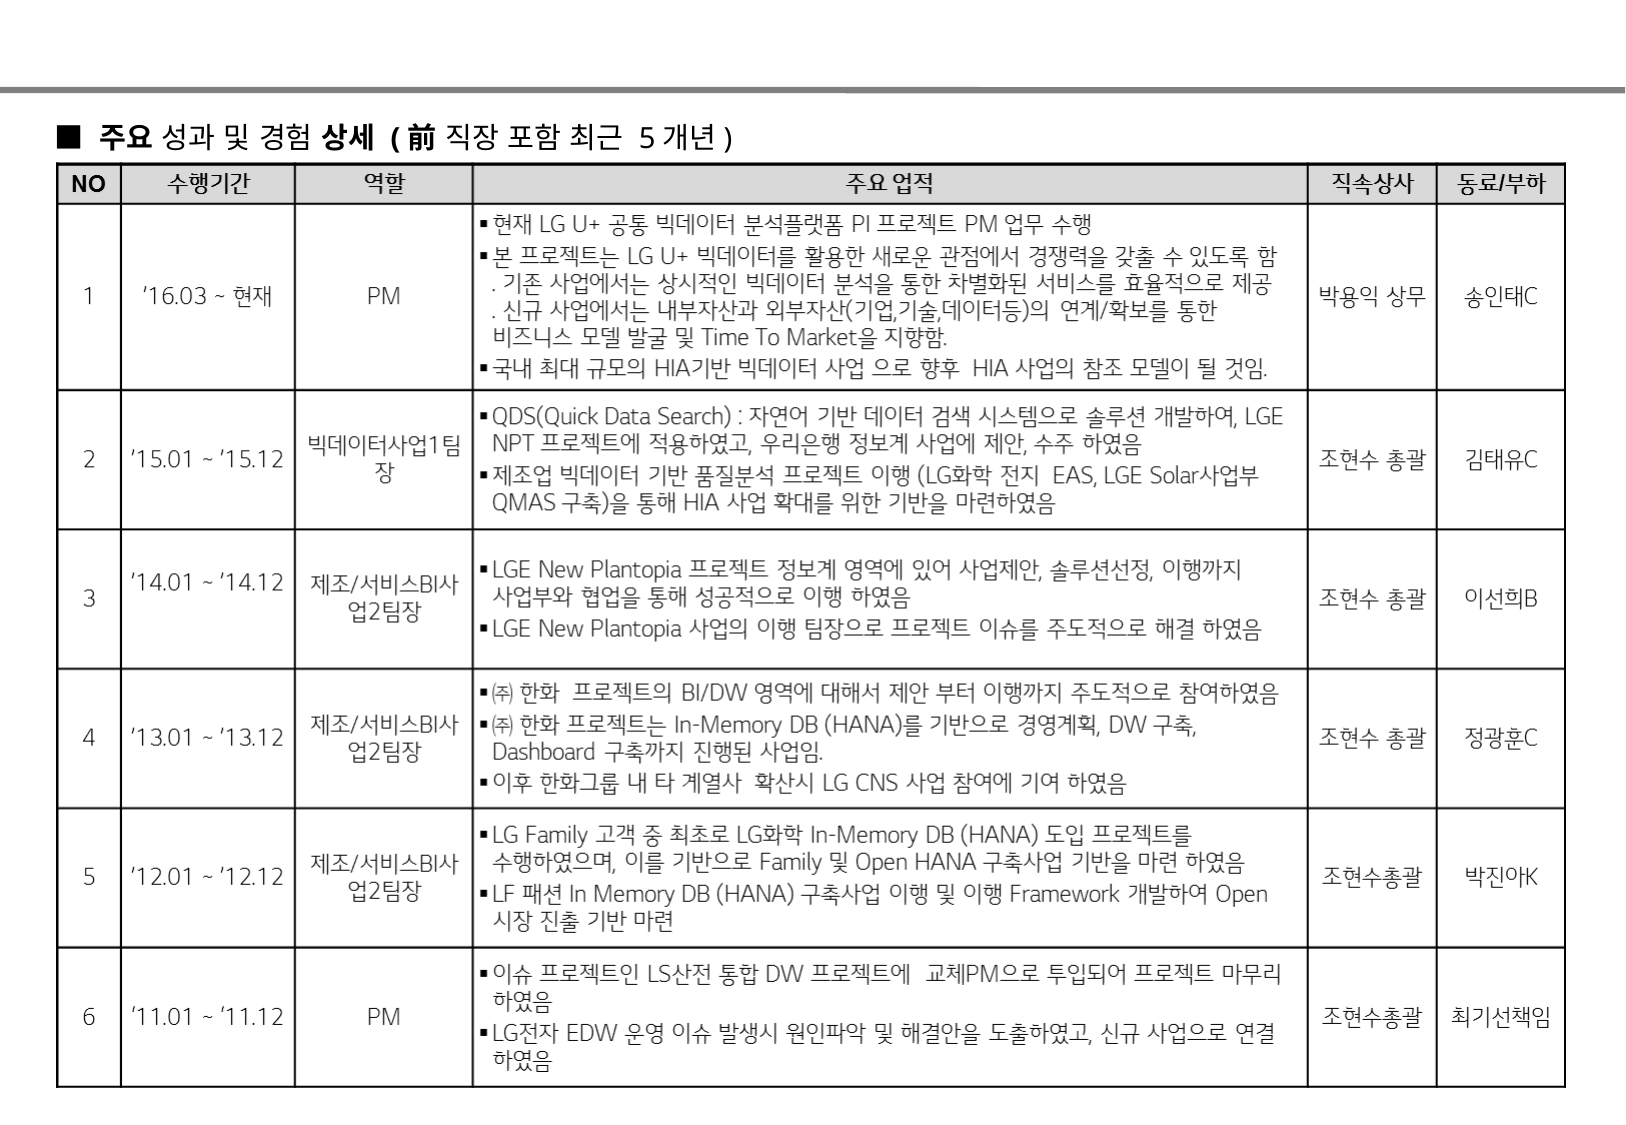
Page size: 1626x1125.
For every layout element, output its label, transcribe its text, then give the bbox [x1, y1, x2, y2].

text_box ■ 주요 성과 및 경험 상세 (前 직장 포함 최근 5개년) [40, 112, 776, 158]
picture [56, 161, 1566, 1088]
